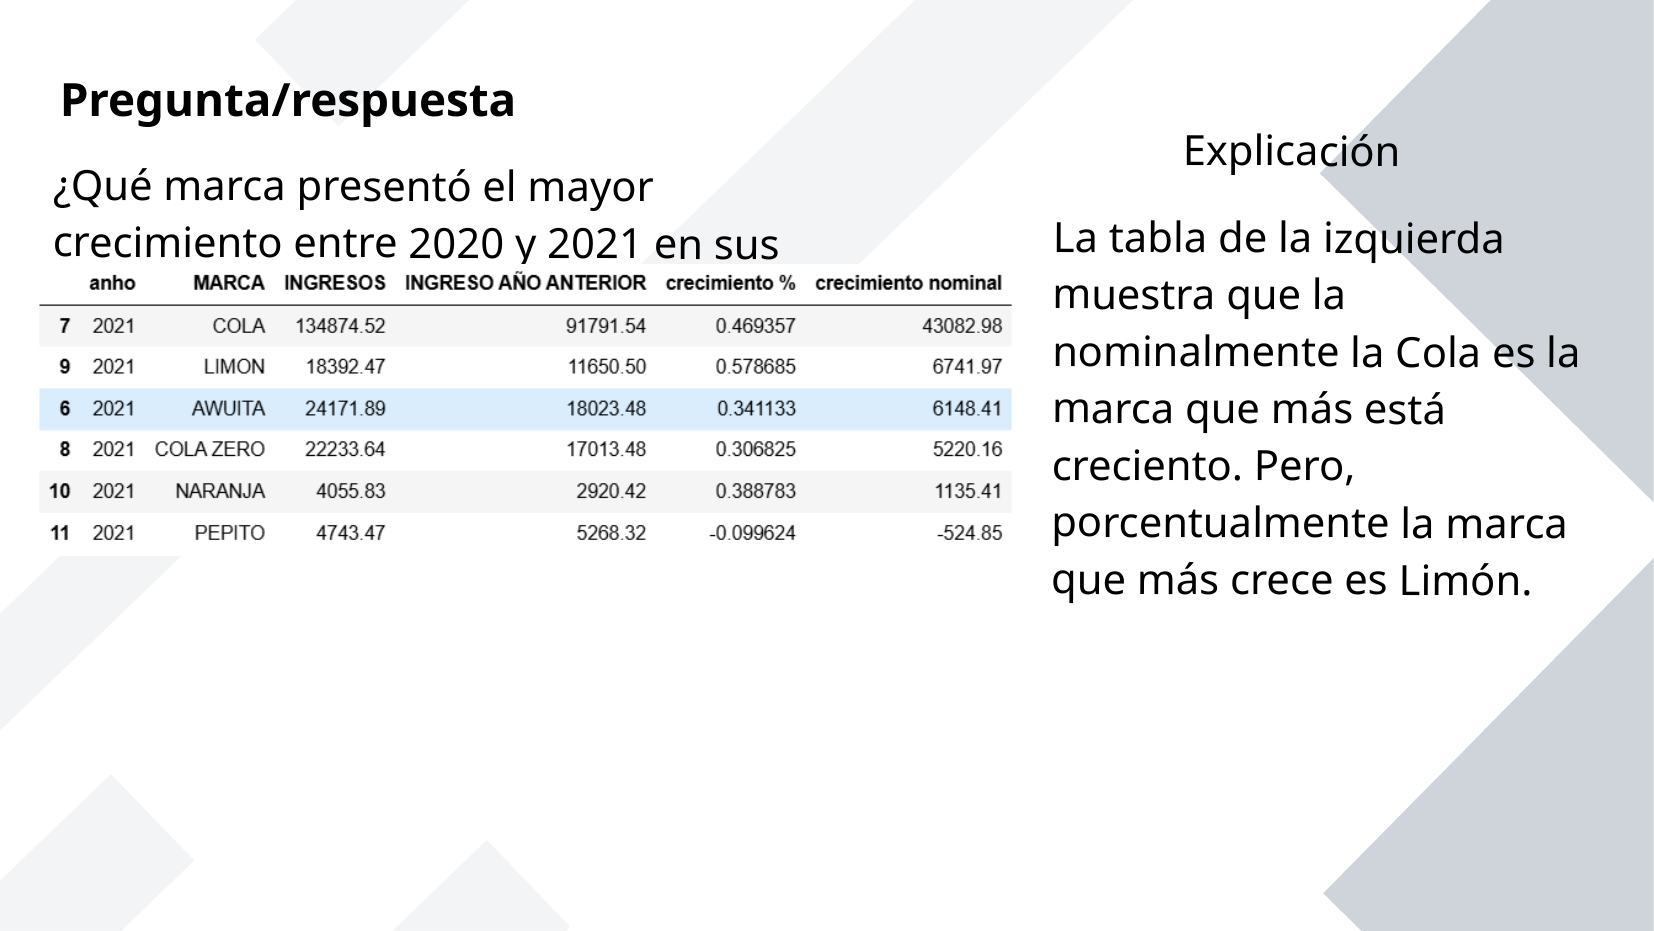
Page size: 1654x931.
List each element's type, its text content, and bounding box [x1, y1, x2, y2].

text_box Pregunta/respuesta [45, 60, 631, 138]
text_box ¿Qué marca presentó el mayor crecimiento entre 2020 y 2021 en sus ingresos? [38, 147, 879, 264]
text_box La tabla de la izquierda muestra que la nominalmente la Cola es la marca que más está creciento. Pero, porcentualmente la marca que más crece es Limón. [1036, 199, 1654, 497]
picture [31, 264, 1013, 556]
text_box Explicación [983, 112, 1600, 261]
